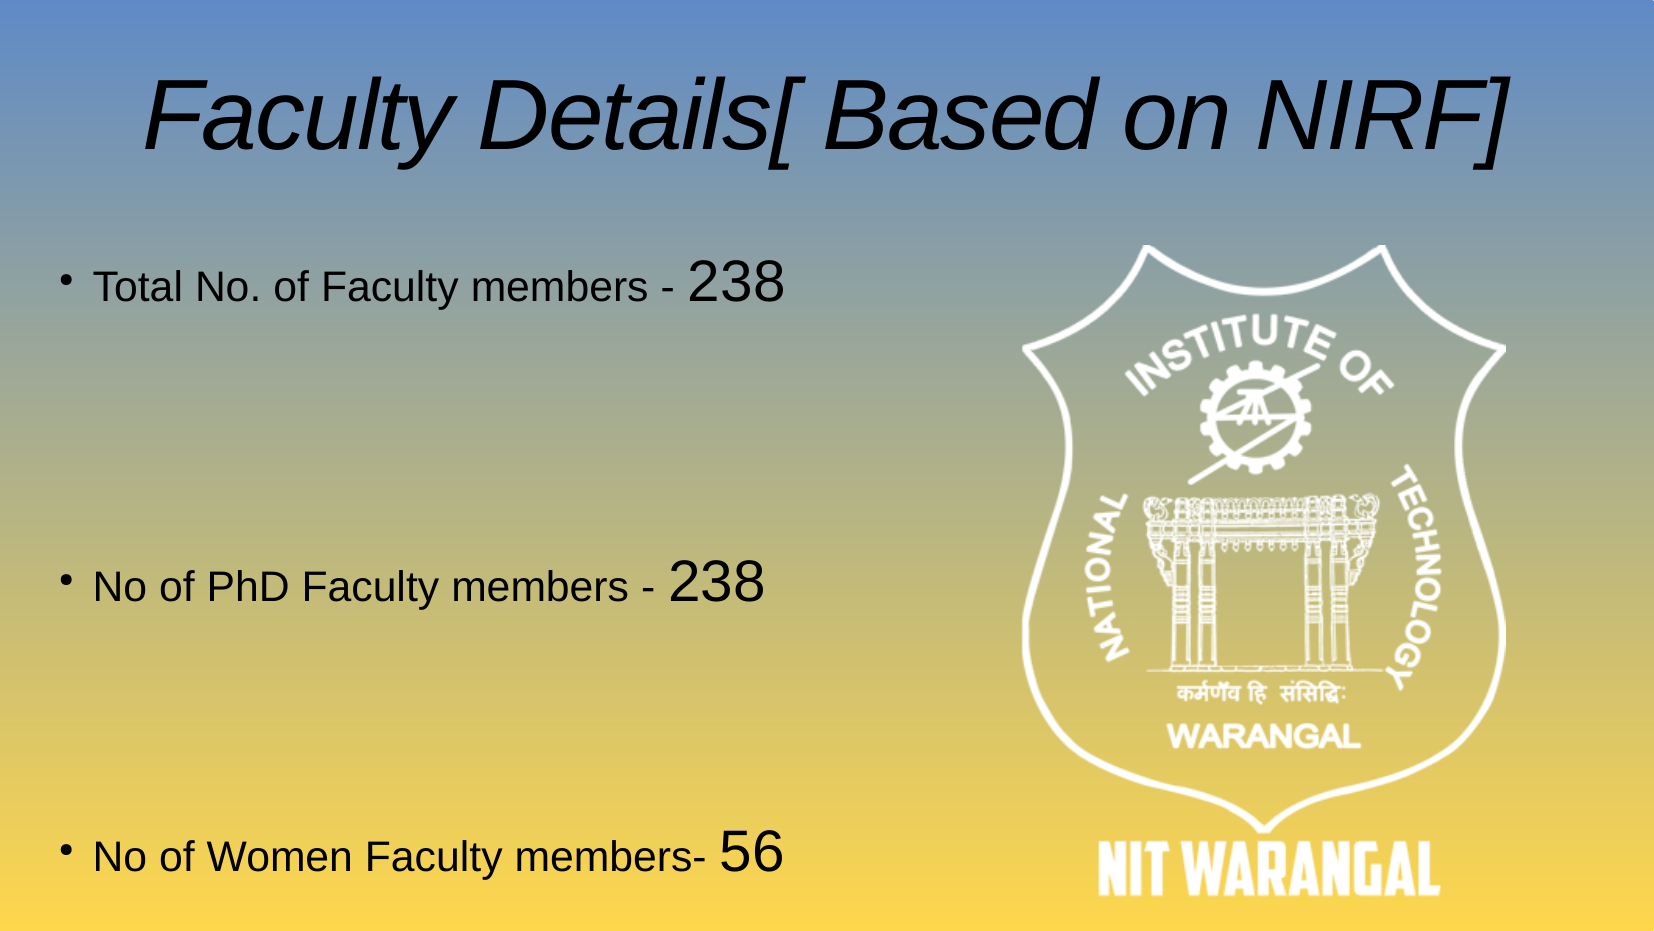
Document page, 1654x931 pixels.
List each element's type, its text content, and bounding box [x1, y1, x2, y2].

title Faculty Details[ Based on NIRF] [82, 37, 1571, 193]
picture [1021, 245, 1506, 898]
list Total No. of Faculty members - 238 No of PhD Faculty members - 238 No of Women Faculty members- 56 [0, 248, 1021, 886]
